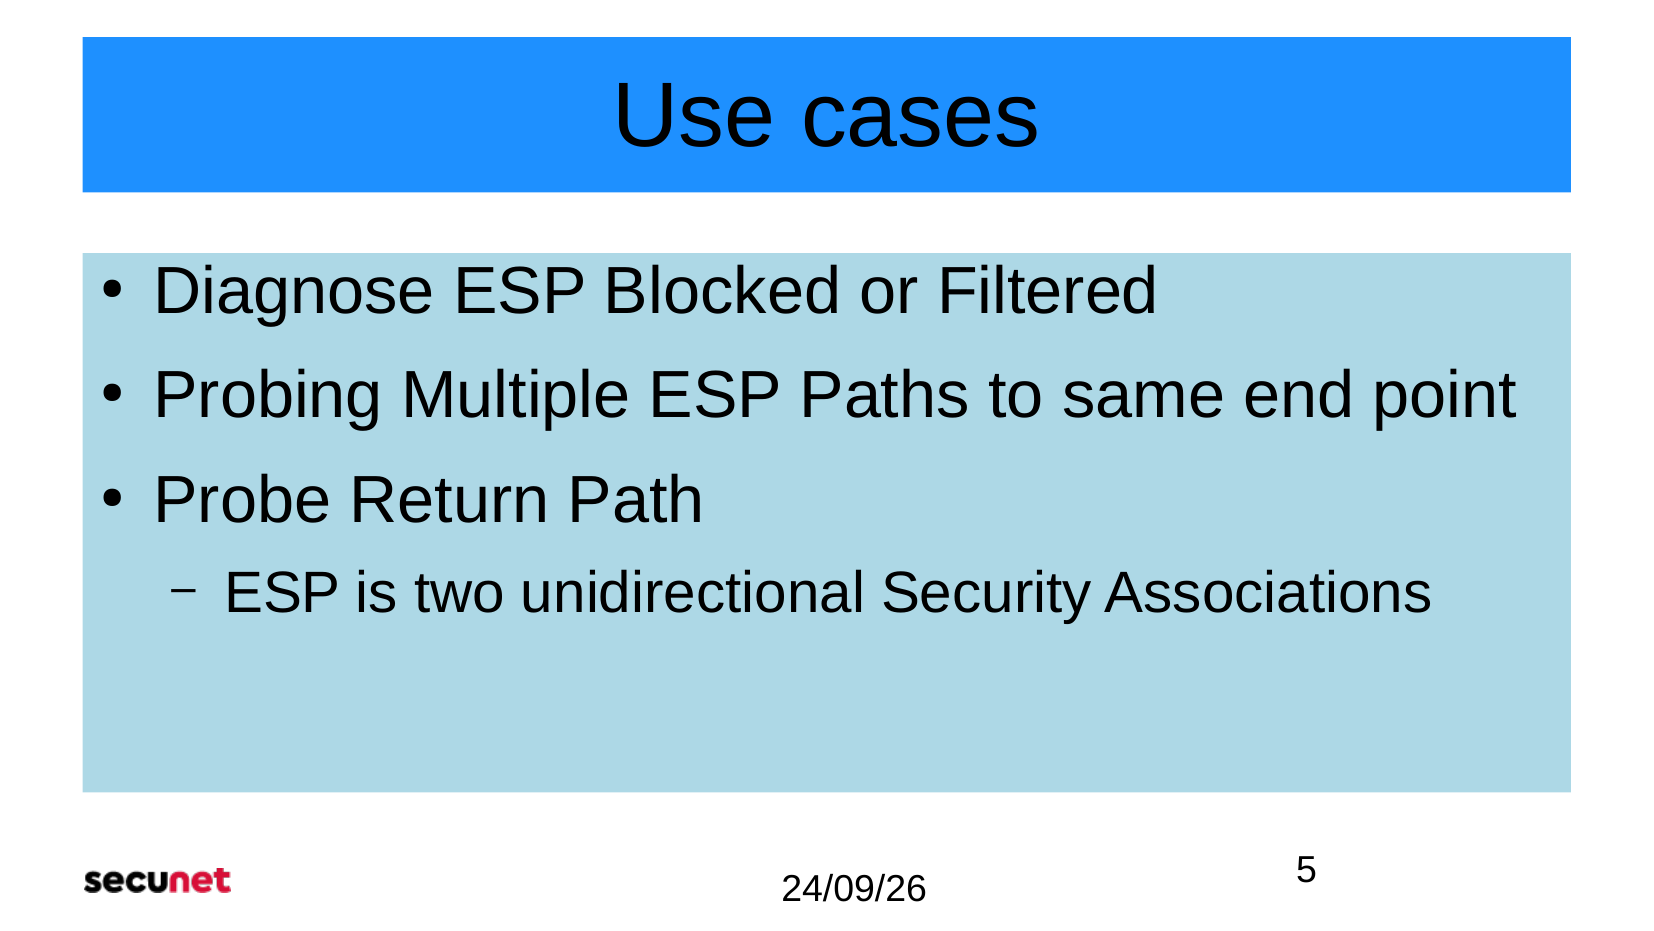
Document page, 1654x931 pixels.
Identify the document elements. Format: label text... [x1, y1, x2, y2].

list Diagnose ESP Blocked or Filtered Probing Multiple ESP Paths to same end point Probe Return Path ESP is two unidirectional Security Associations [82, 253, 1571, 793]
picture [84, 868, 231, 893]
title Use cases [82, 37, 1571, 193]
